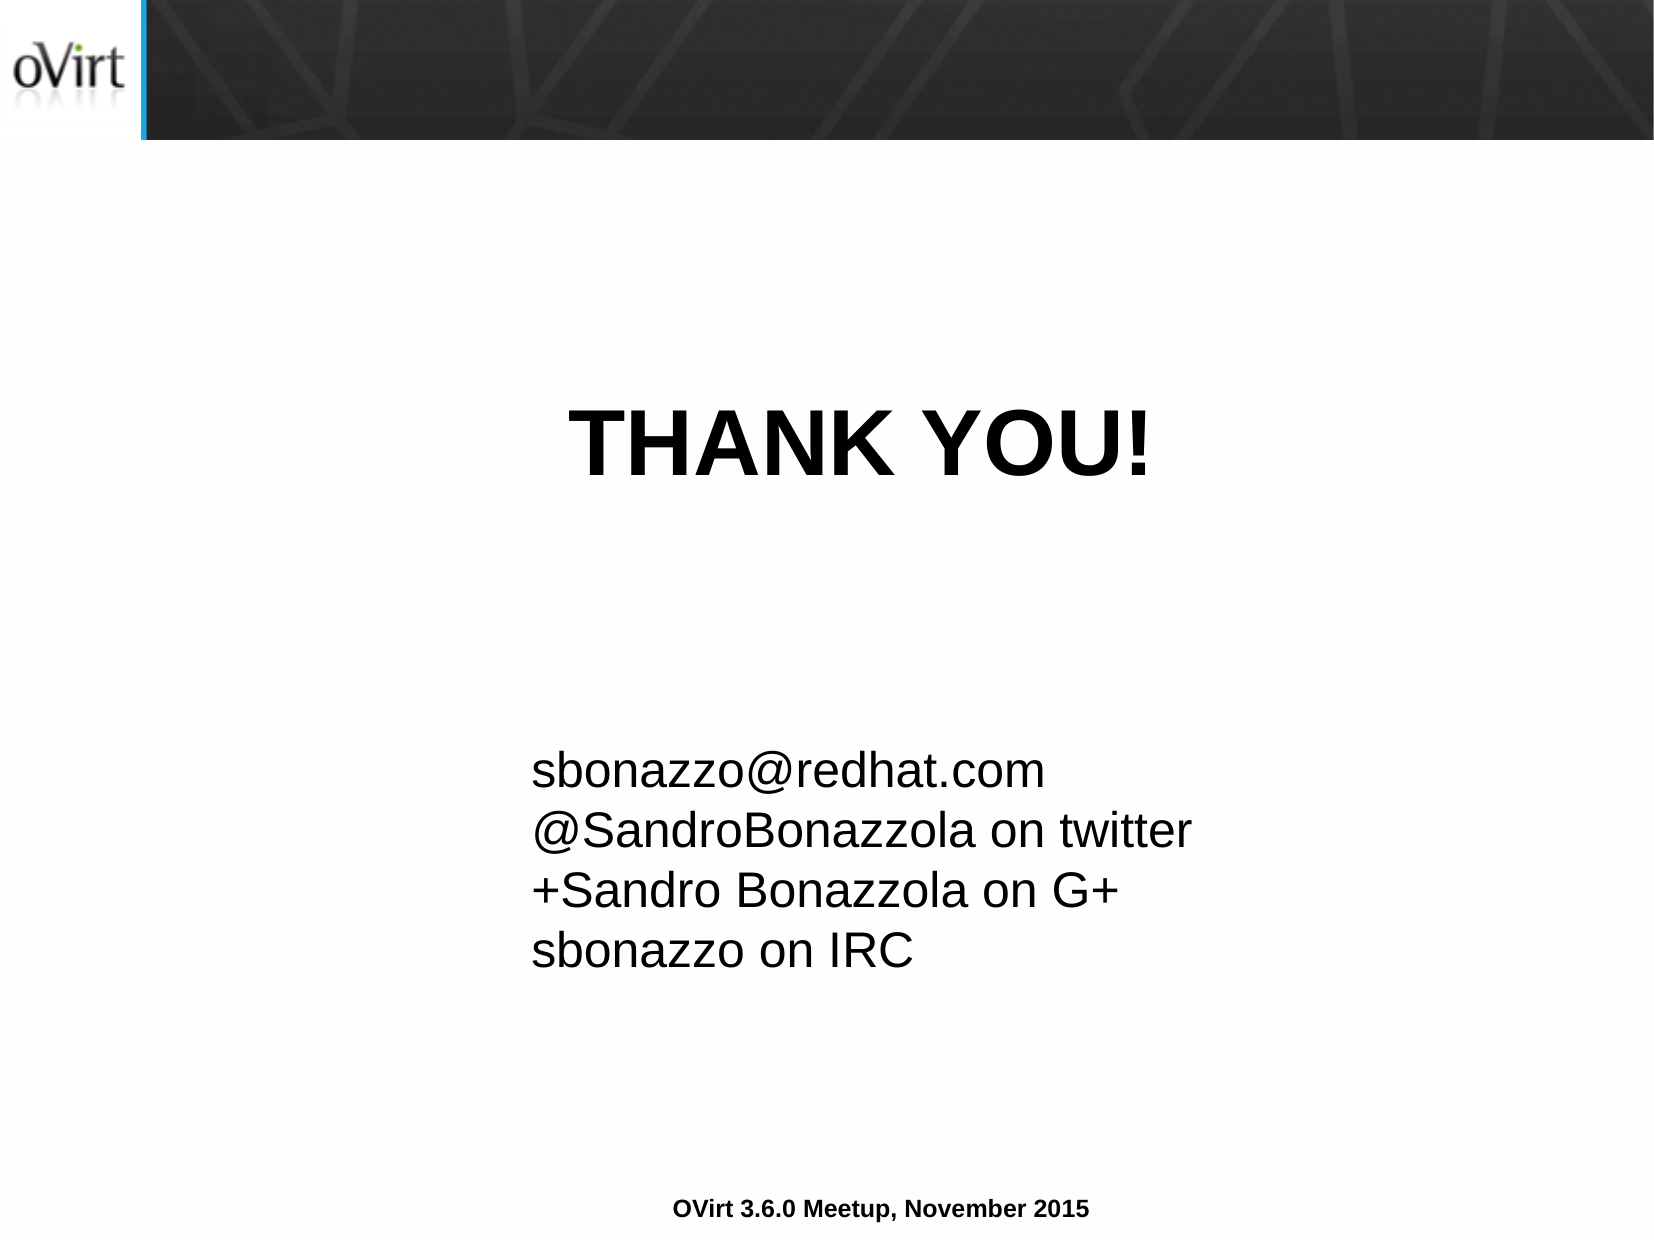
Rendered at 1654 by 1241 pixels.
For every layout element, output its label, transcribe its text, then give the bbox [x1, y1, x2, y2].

picture [0, 0, 1654, 140]
text_box THANK YOU! [175, 374, 1549, 510]
text_box sbonazzo@redhat.com @SandroBonazzola on twitter +Sandro Bonazzola on G+ sbonazzo on IRC [175, 669, 1549, 1019]
